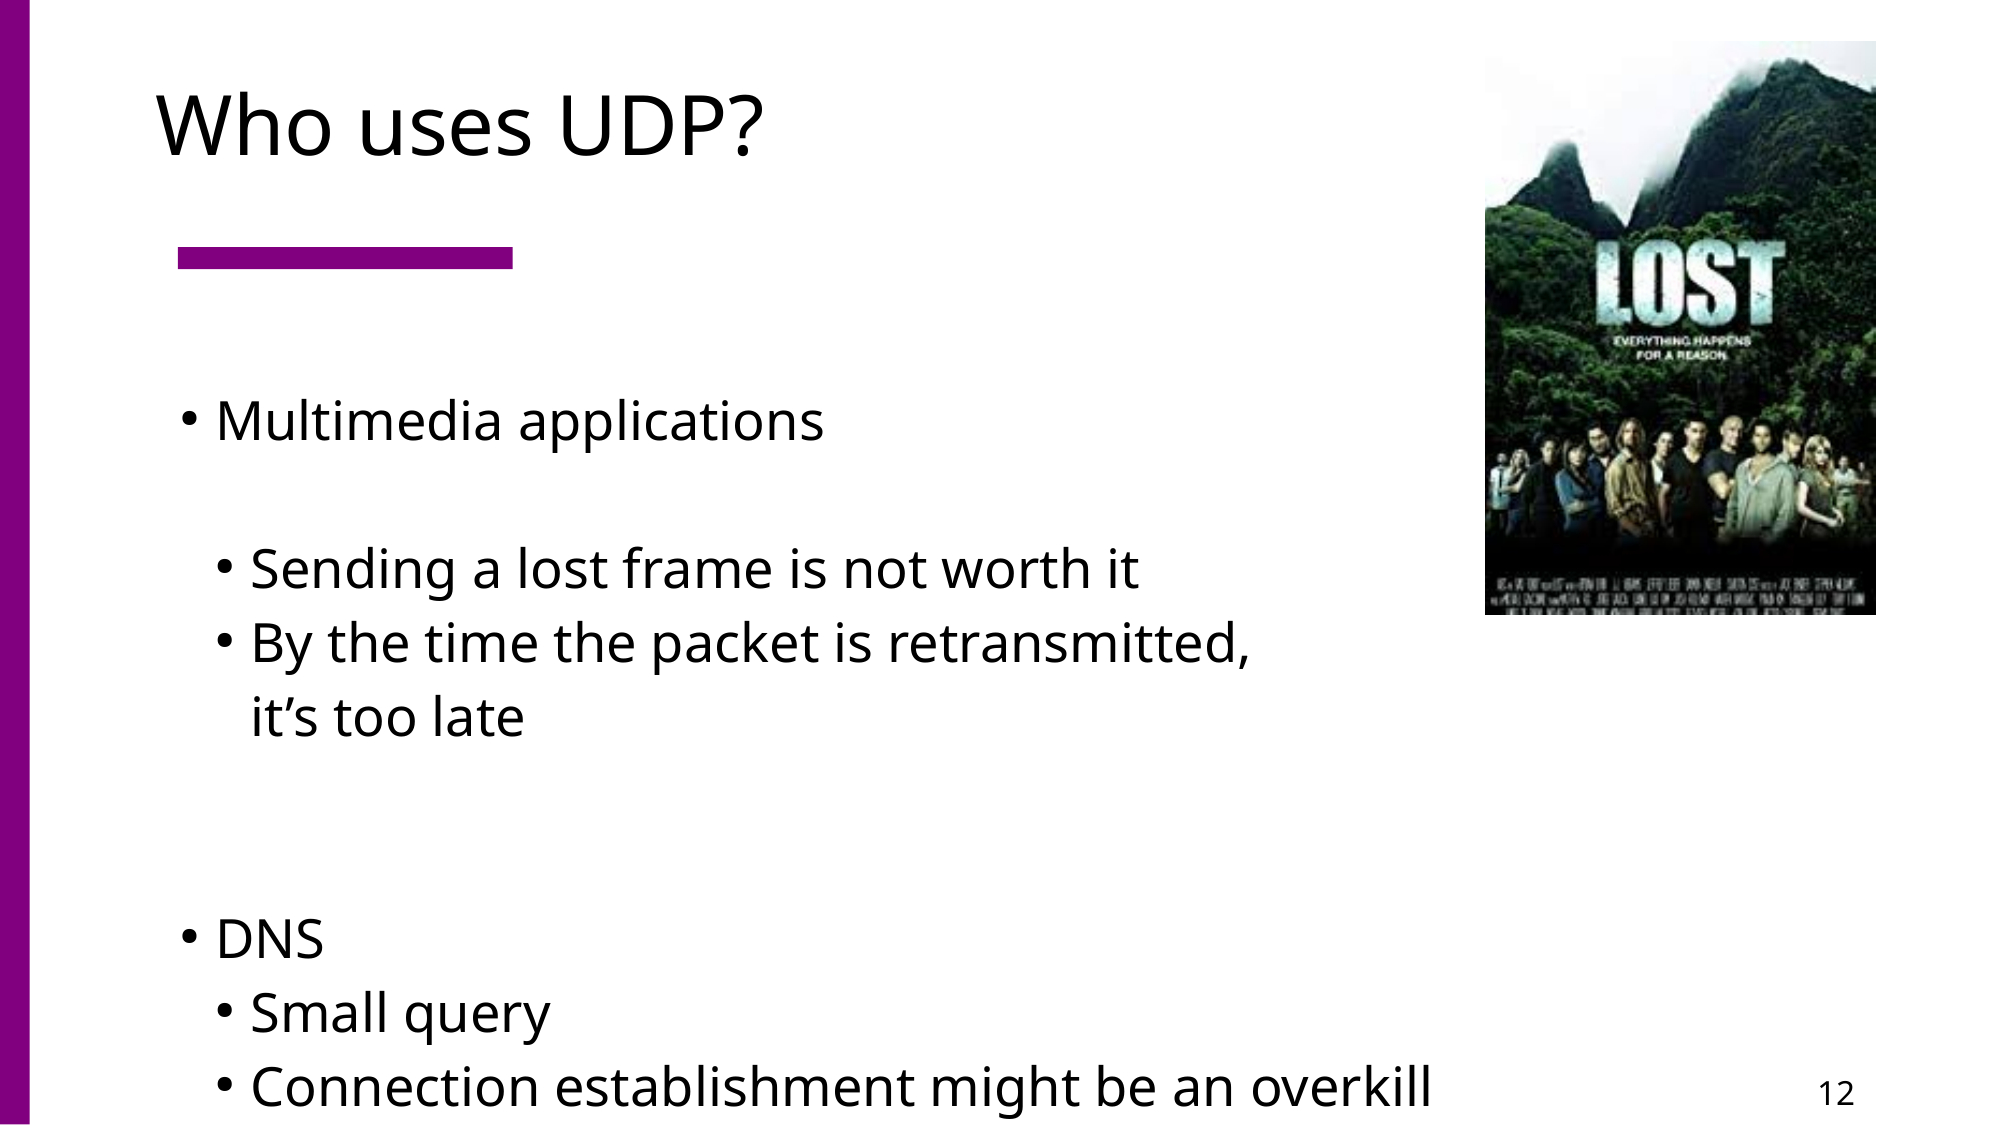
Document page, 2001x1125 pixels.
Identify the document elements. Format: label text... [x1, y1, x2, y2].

text_box Multimedia applications Sending a lost frame is not worth it By the time the packet is retransmitted, it’s too late DNS Small query Connection establishment might be an overkill [165, 375, 1542, 1051]
picture [1485, 41, 1876, 616]
title Who uses UDP? [83, 40, 1909, 204]
